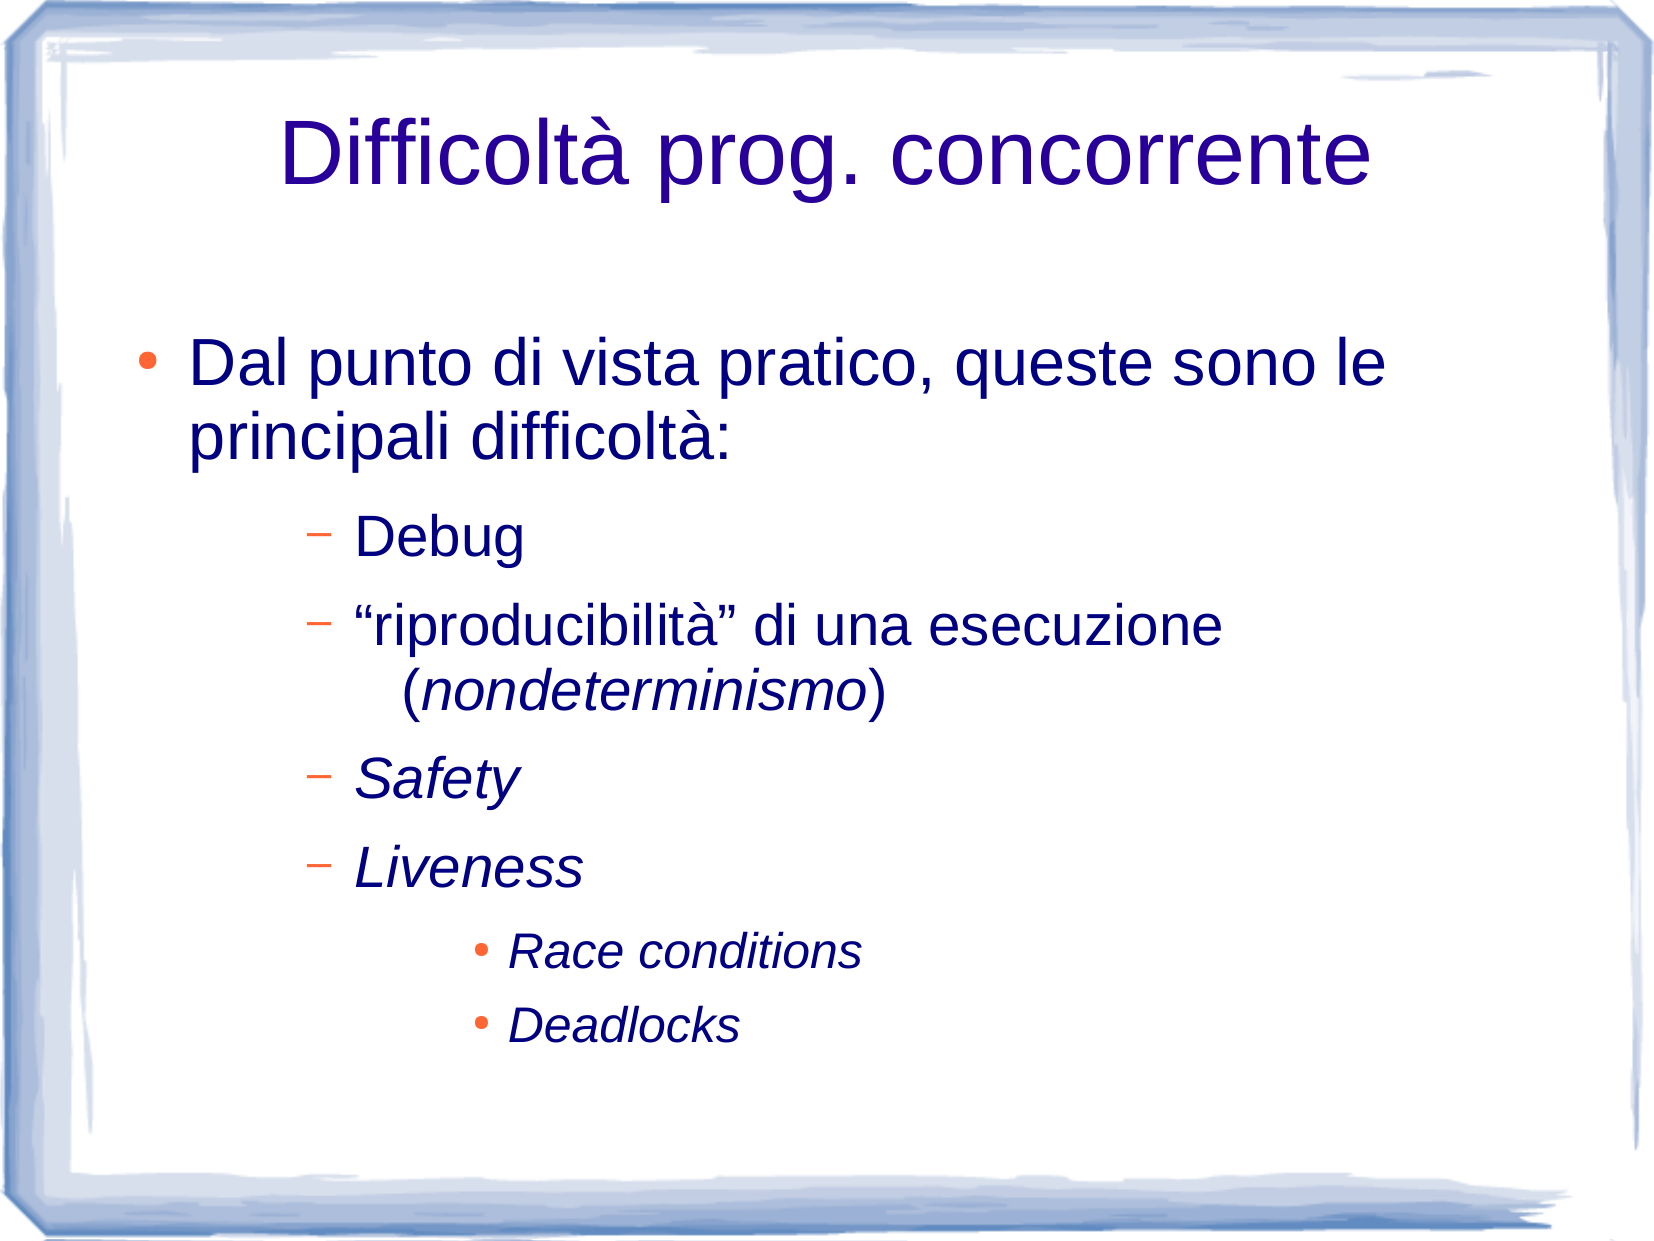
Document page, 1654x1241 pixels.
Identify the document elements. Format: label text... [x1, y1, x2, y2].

title Difficoltà prog. concorrente [82, 49, 1571, 257]
picture [0, 0, 1654, 1241]
list Dal punto di vista pratico, queste sono le principali difficoltà: Debug “riproducibilità” di una esecuzione (nondeterminismo) Safety Liveness Race conditions Deadlocks [118, 324, 1571, 1053]
